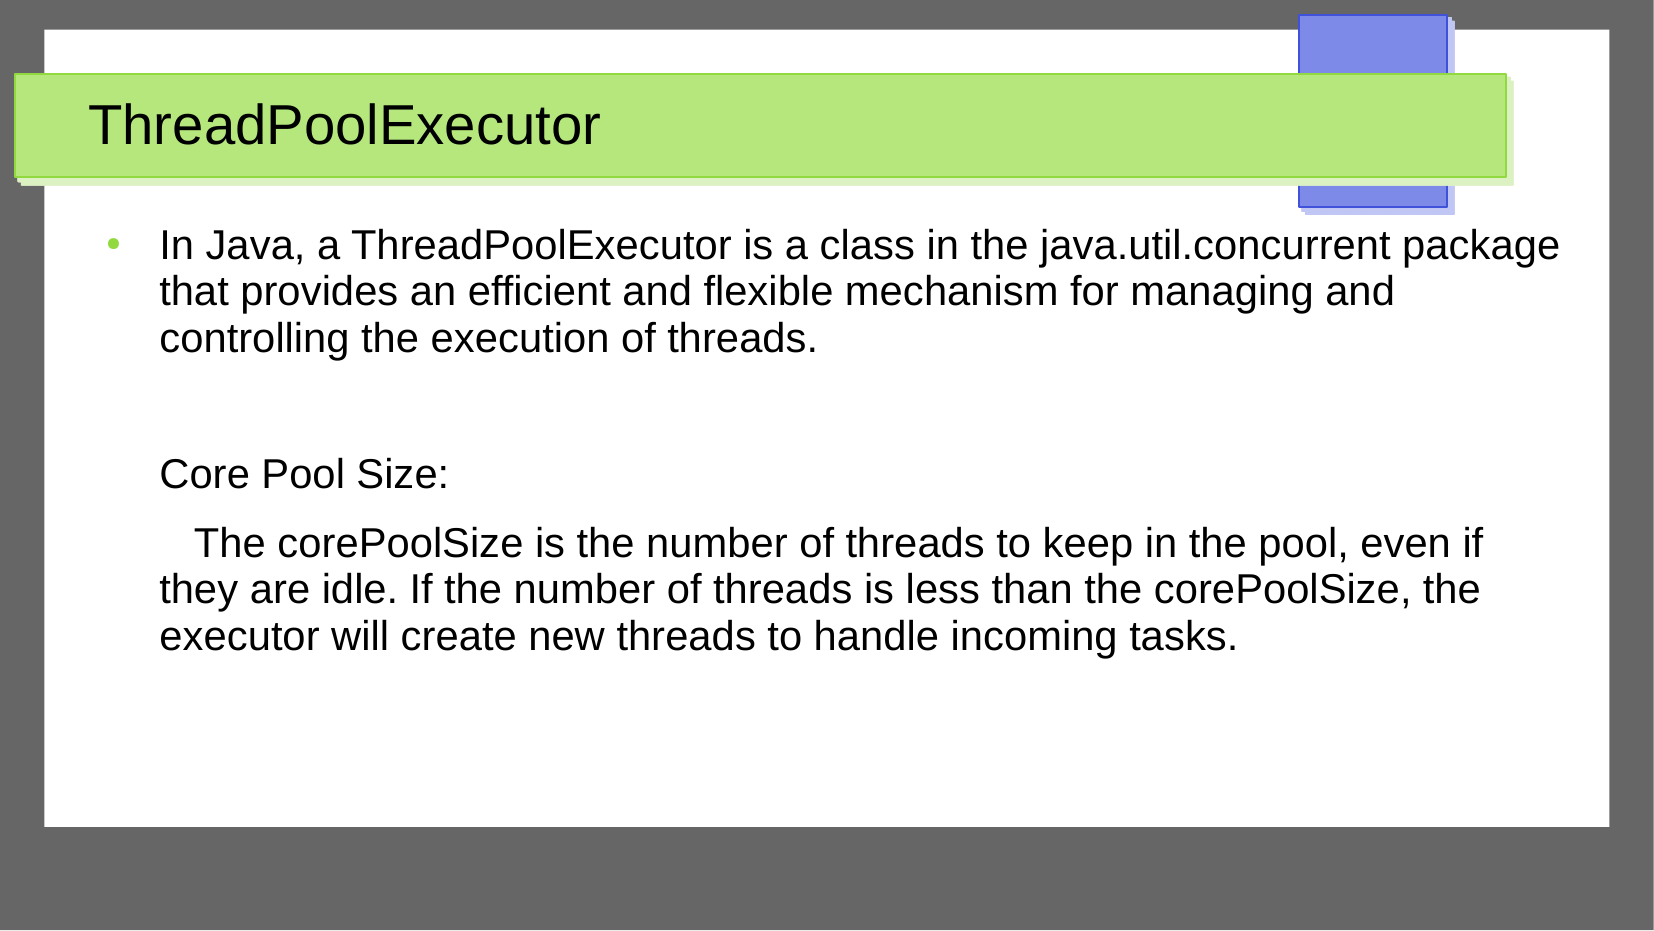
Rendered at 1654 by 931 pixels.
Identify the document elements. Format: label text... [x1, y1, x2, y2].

list In Java, a ThreadPoolExecutor is a class in the java.util.concurrent package that provides an efficient and flexible mechanism for managing and controlling the execution of threads. Core Pool Size: The corePoolSize is the number of threads to keep in the pool, even if they are idle. If the number of threads is less than the corePoolSize, the executor will create new threads to handle incoming tasks. [88, 221, 1565, 813]
title ThreadPoolExecutor [88, 73, 1506, 178]
